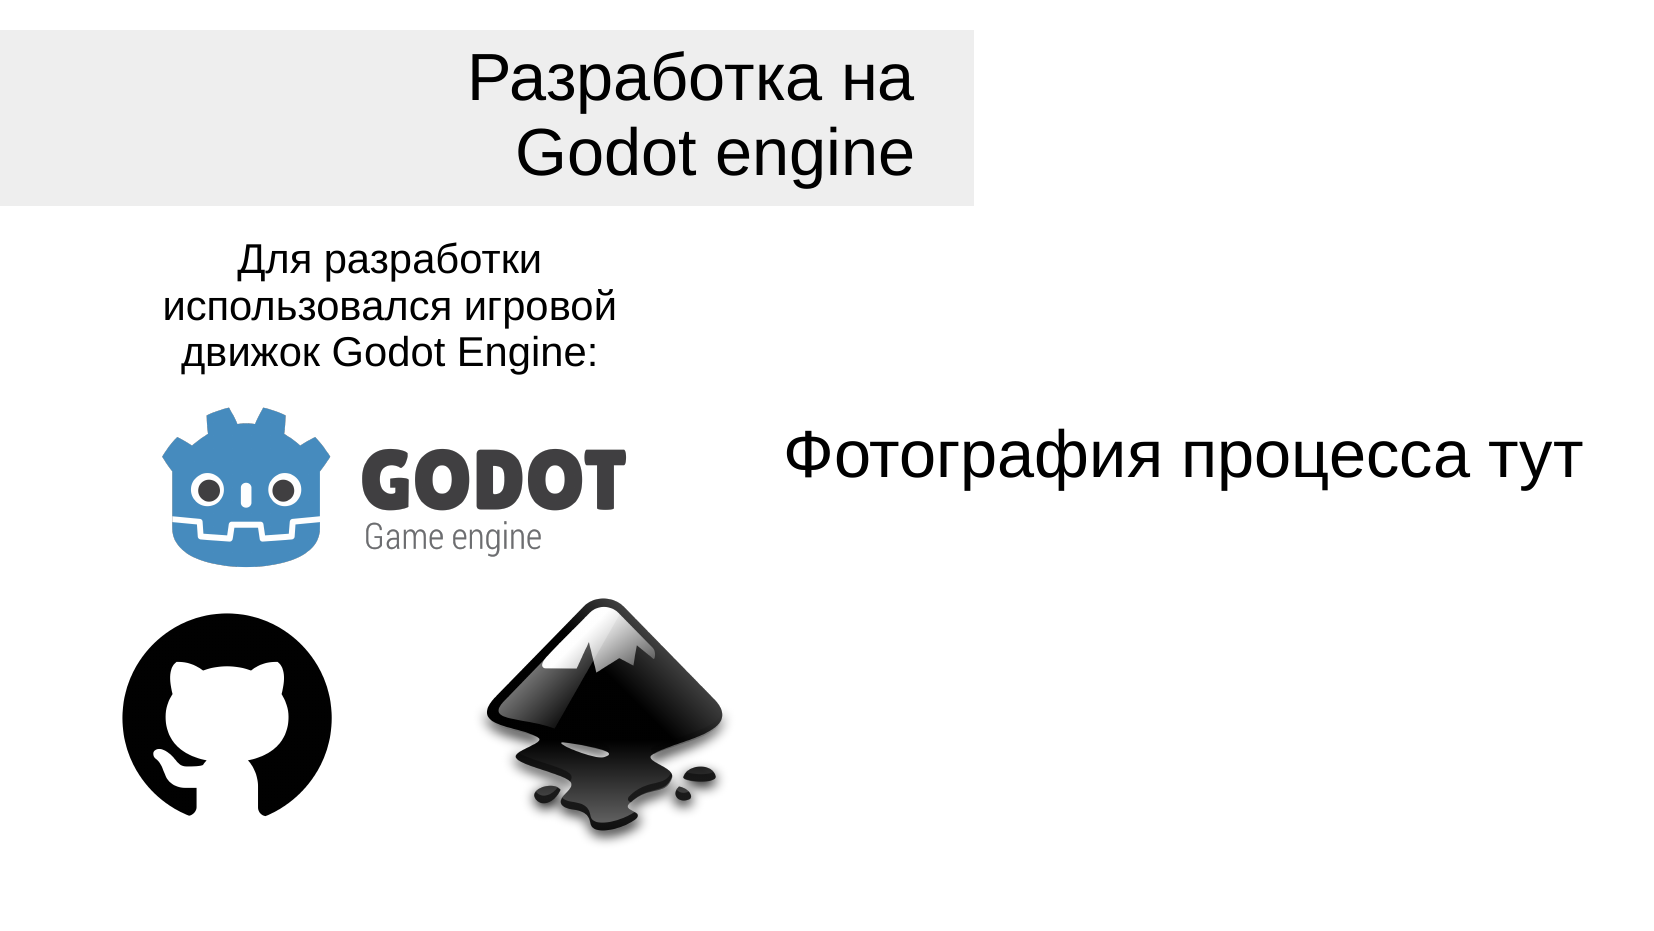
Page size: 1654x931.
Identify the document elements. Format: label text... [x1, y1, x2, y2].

list Для разработки использовался игровой движок Godot Engine: [59, 236, 650, 422]
picture [138, 383, 739, 849]
text_box [0, 29, 975, 207]
title Фотография процесса тут [767, 376, 1601, 532]
title Разработка на Godot engine [82, 37, 916, 193]
picture [118, 609, 336, 827]
